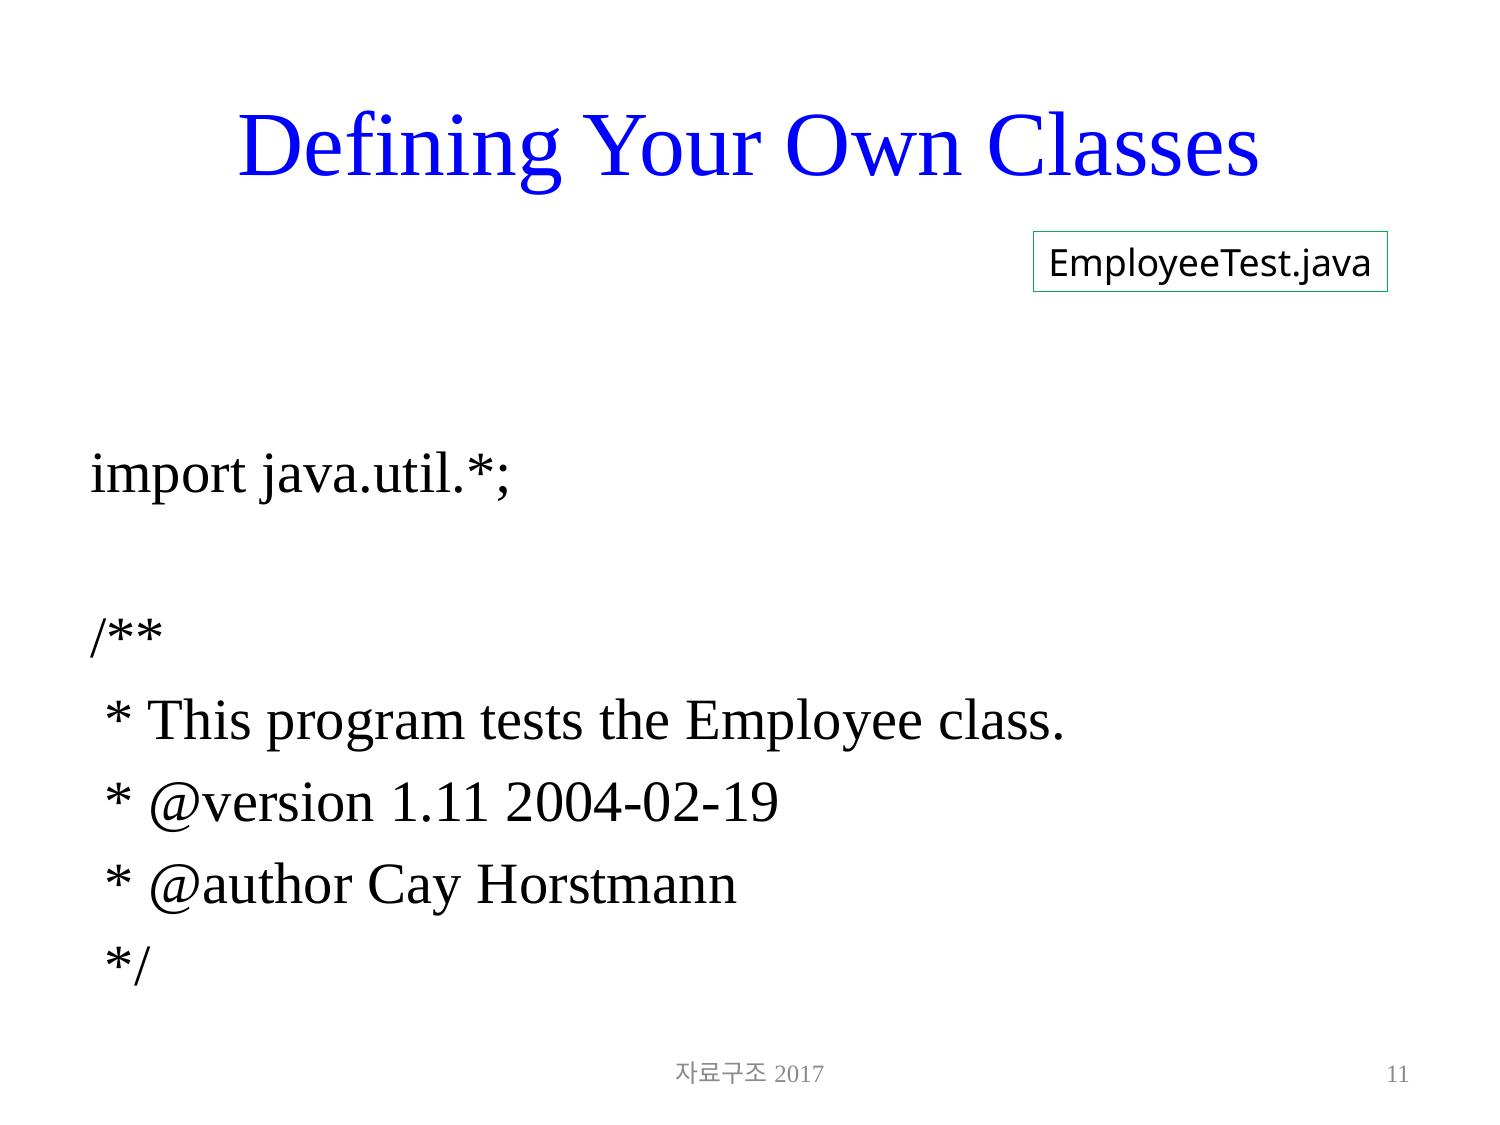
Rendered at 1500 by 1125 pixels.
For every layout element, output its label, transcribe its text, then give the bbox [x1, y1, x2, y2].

slide_number <숫자> [1074, 1042, 1425, 1103]
title Defining Your Own Classes [75, 45, 1425, 233]
footer 자료구조 2017 [512, 1042, 988, 1103]
list import java.util.*; /** * This program tests the Employee class. * @version 1.11 2004-02-19 * @author Cay Horstmann */ [75, 262, 1425, 1005]
text_box EmployeeTest.java [1033, 231, 1388, 292]
